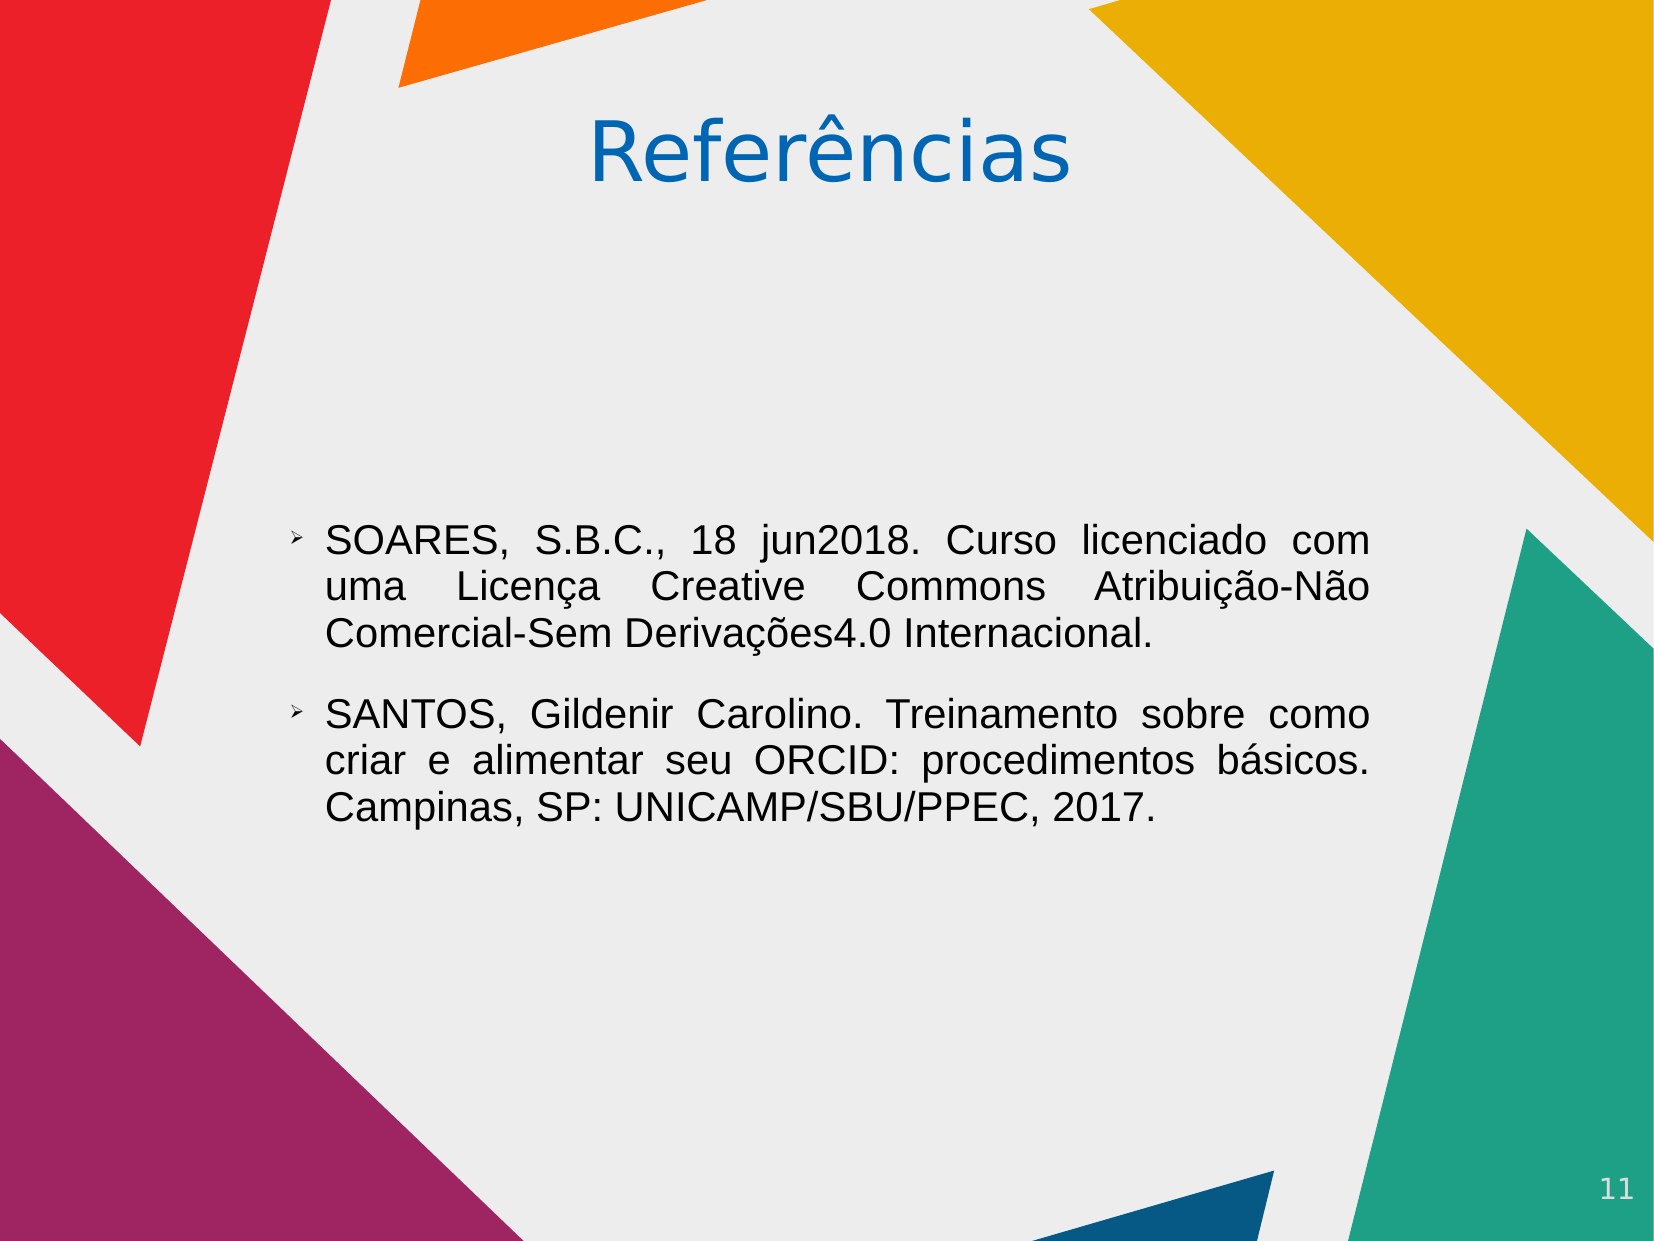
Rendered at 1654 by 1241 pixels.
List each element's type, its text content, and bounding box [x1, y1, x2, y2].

title Referências [289, 49, 1372, 257]
subtitle SOARES, S.B.C., 18 jun2018. Curso licenciado com uma Licença Creative Commons Atribuição-Não Comercial-Sem Derivações4.0 Internacional. SANTOS, Gildenir Carolino. Treinamento sobre como criar e alimentar seu ORCID: procedimentos básicos. Campinas, SP: UNICAMP/SBU/PPEC, 2017. [289, 290, 1372, 1090]
